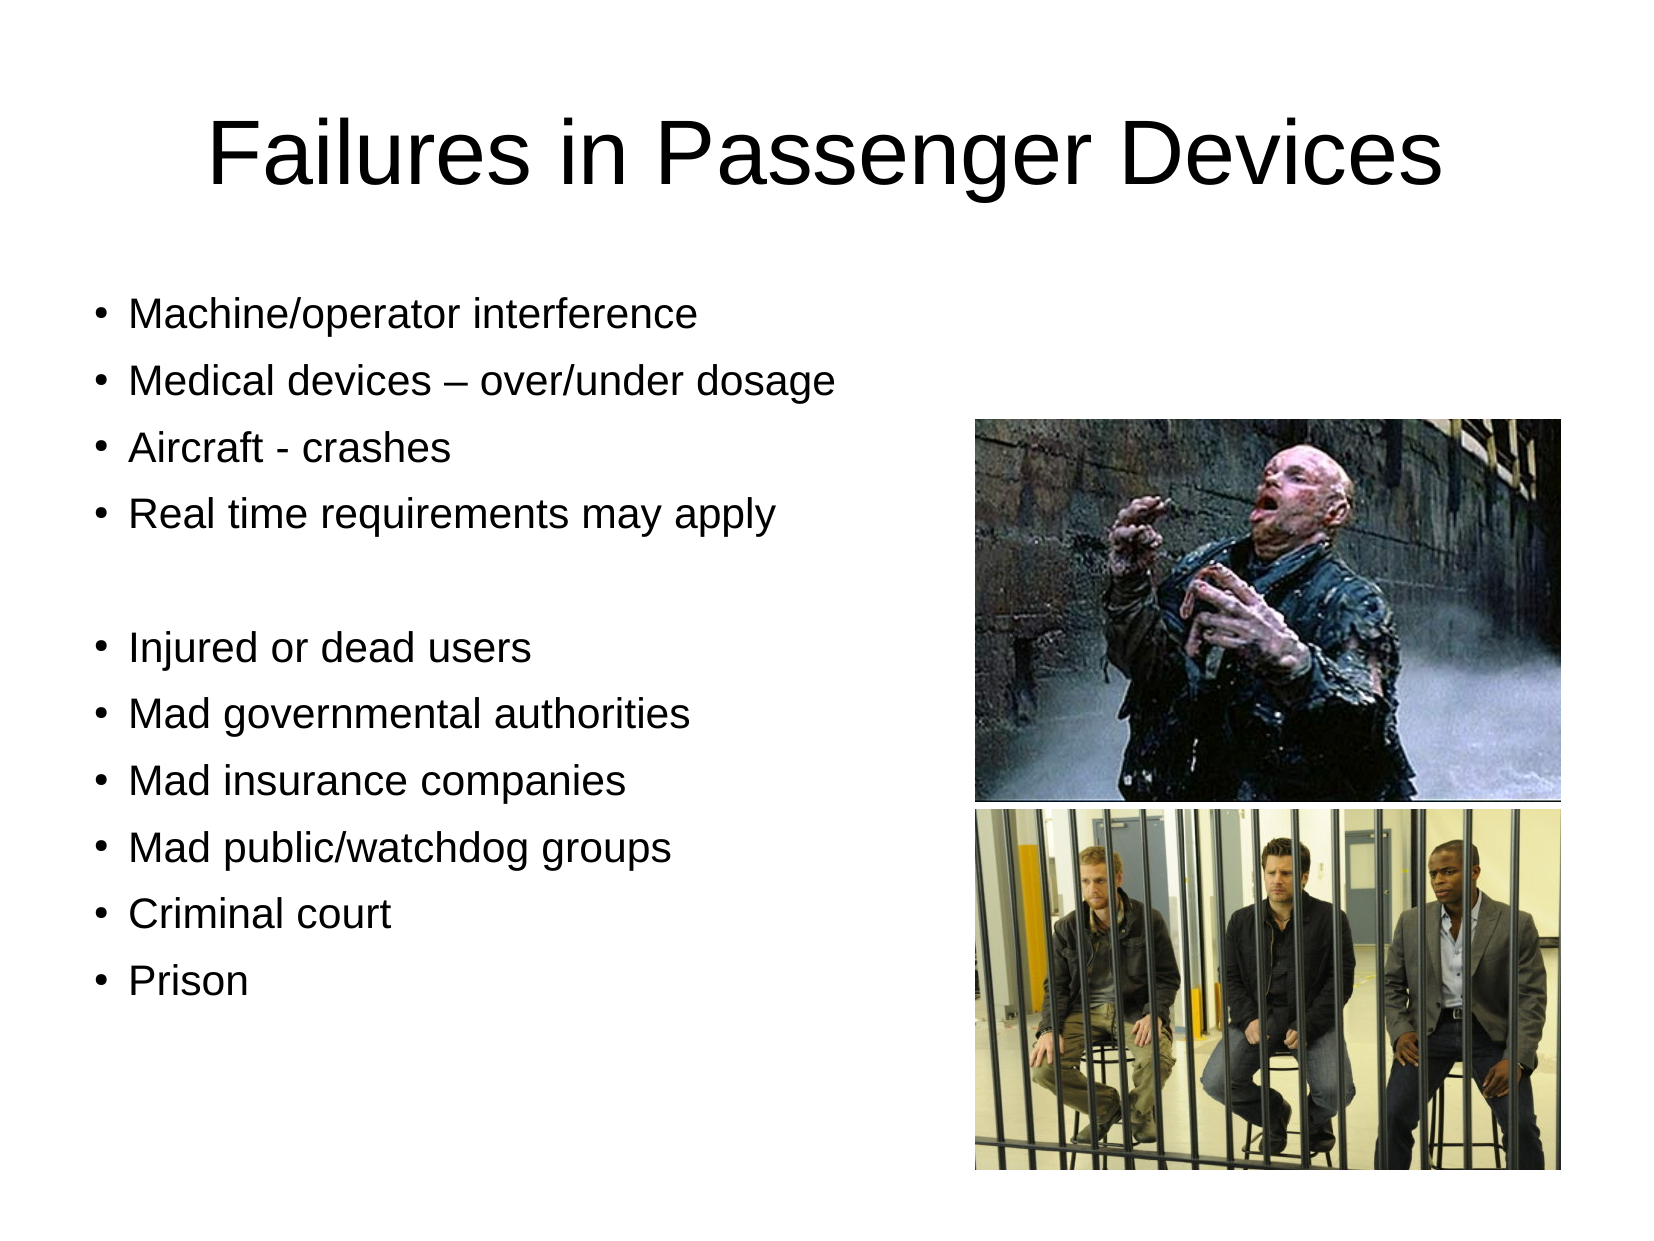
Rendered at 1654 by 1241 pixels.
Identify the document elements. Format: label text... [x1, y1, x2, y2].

list Machine/operator interference Medical devices – over/under dosage Aircraft - crashes Real time requirements may apply Injured or dead users Mad governmental authorities Mad insurance companies Mad public/watchdog groups Criminal court Prison [82, 290, 1571, 1010]
picture [975, 809, 1561, 1171]
title Failures in Passenger Devices [82, 49, 1571, 257]
picture [975, 419, 1561, 802]
